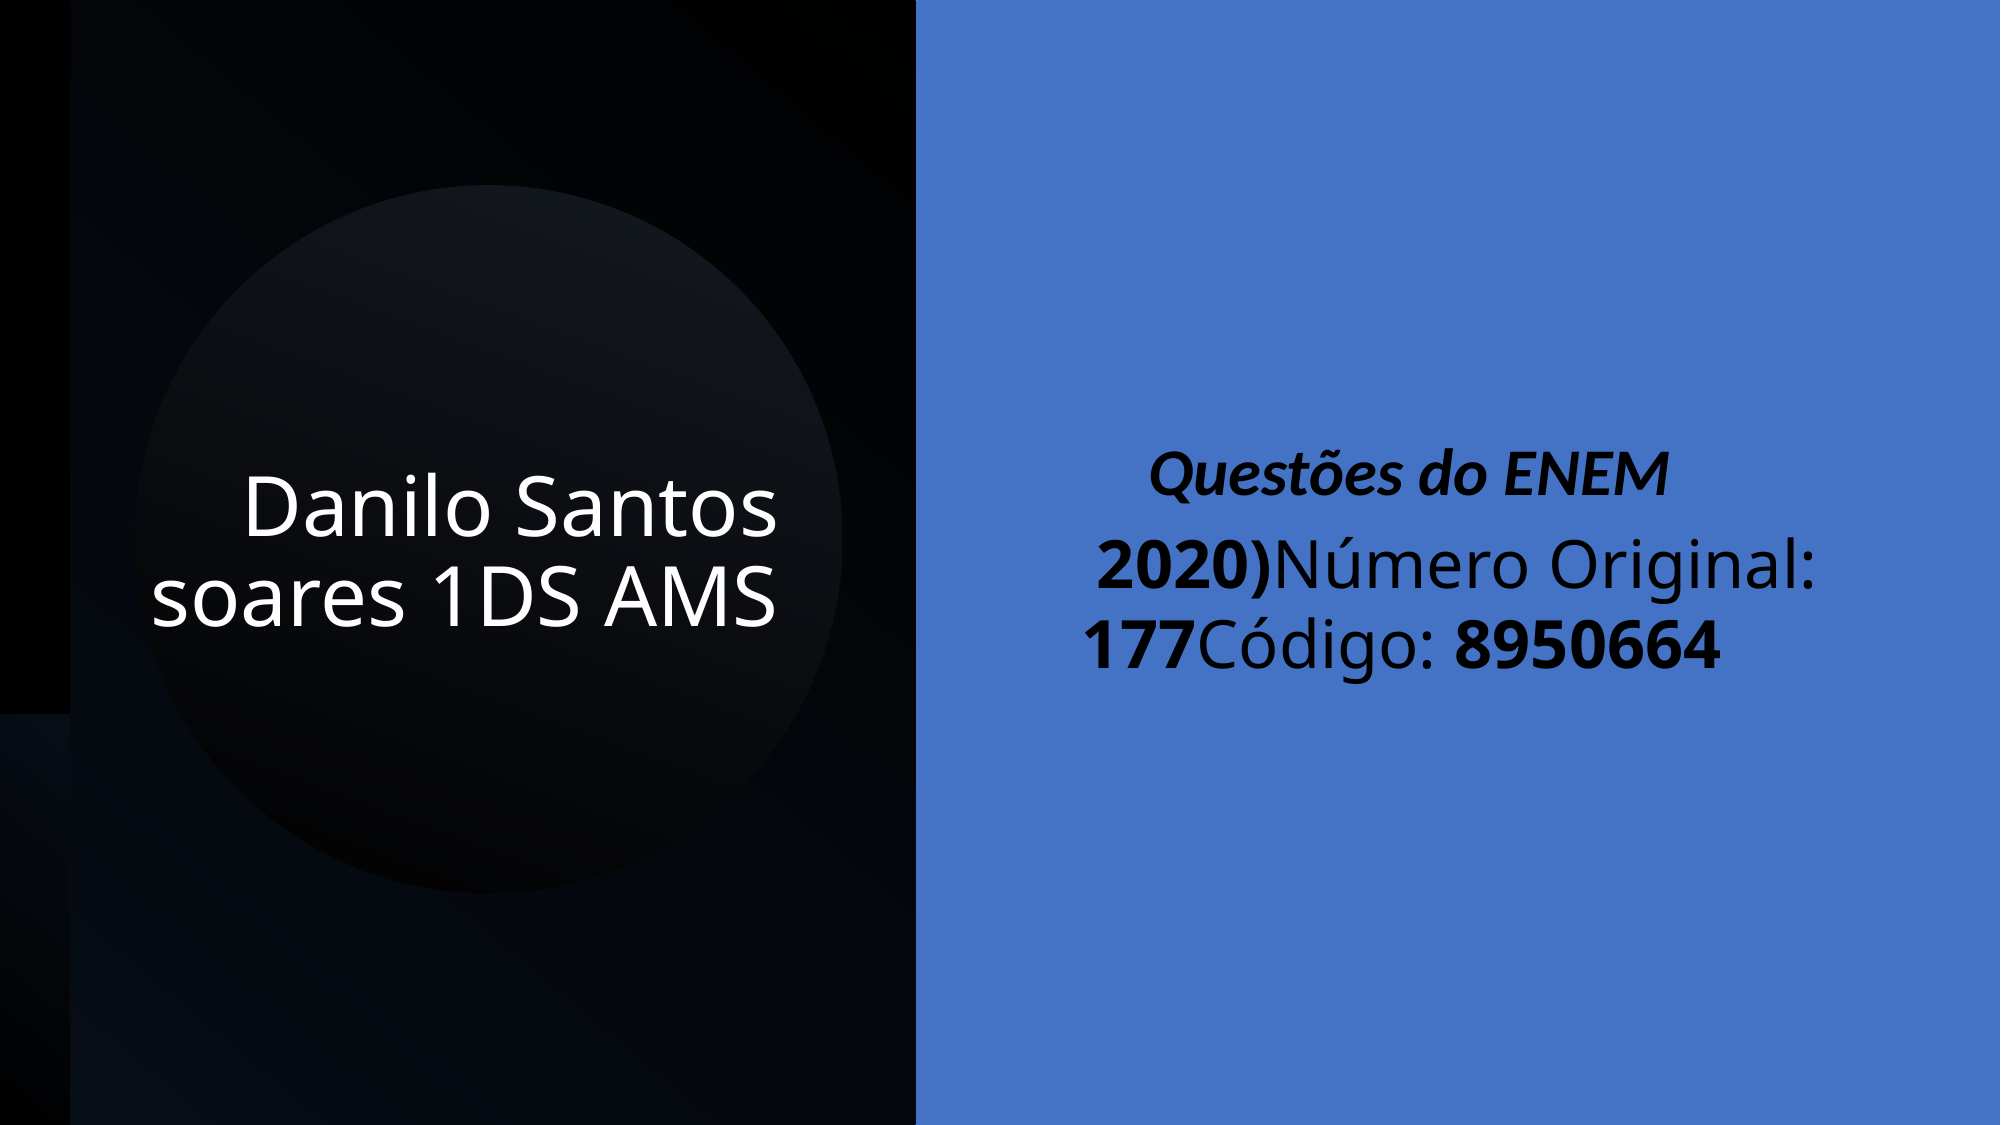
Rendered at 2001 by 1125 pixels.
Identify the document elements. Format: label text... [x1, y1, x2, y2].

title Danilo Santos soares 1DS AMS [135, 96, 830, 652]
text_box [0, 0, 2000, 1125]
list Questões do ENEM 2020)Número Original: 177Código: 8950664 [1066, 106, 1865, 1017]
